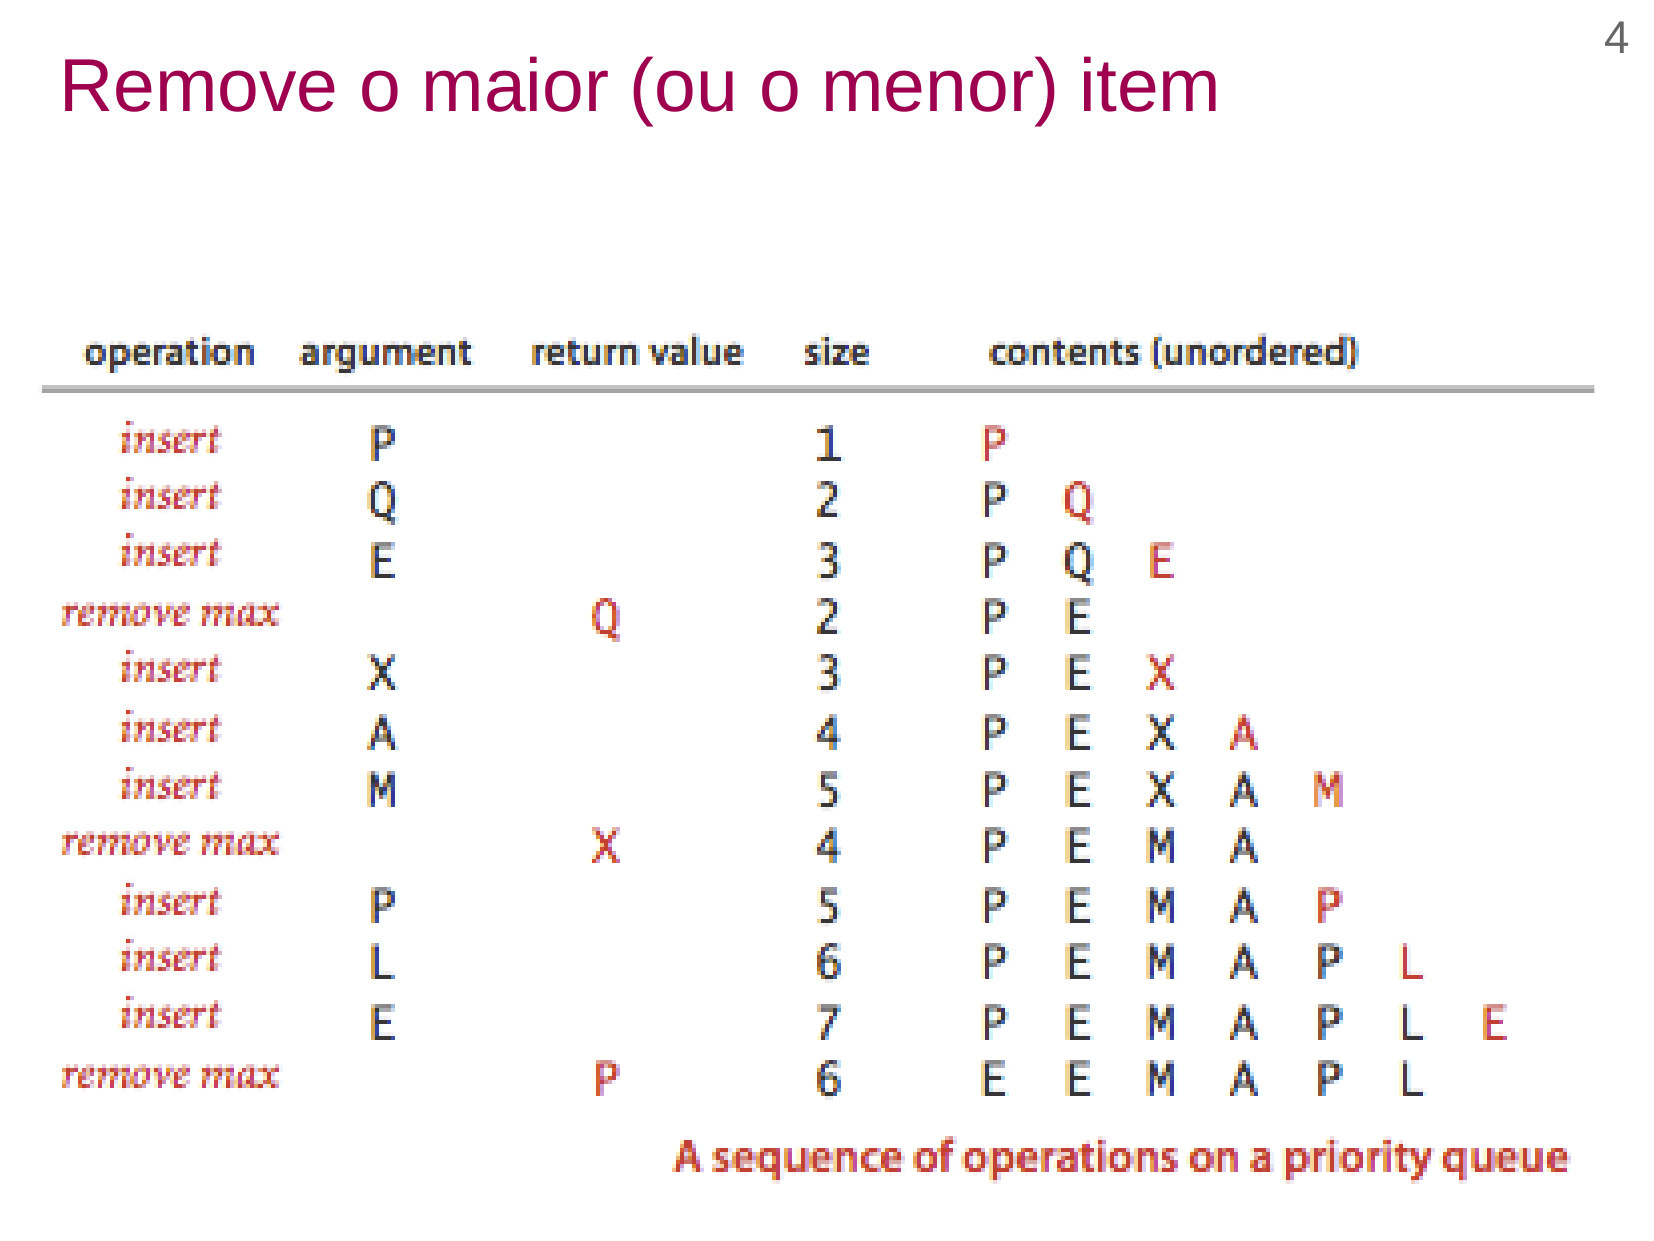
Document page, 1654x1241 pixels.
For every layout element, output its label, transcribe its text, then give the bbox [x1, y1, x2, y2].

title Remove o maior (ou o menor) item [59, 29, 1595, 148]
picture [38, 310, 1595, 1222]
